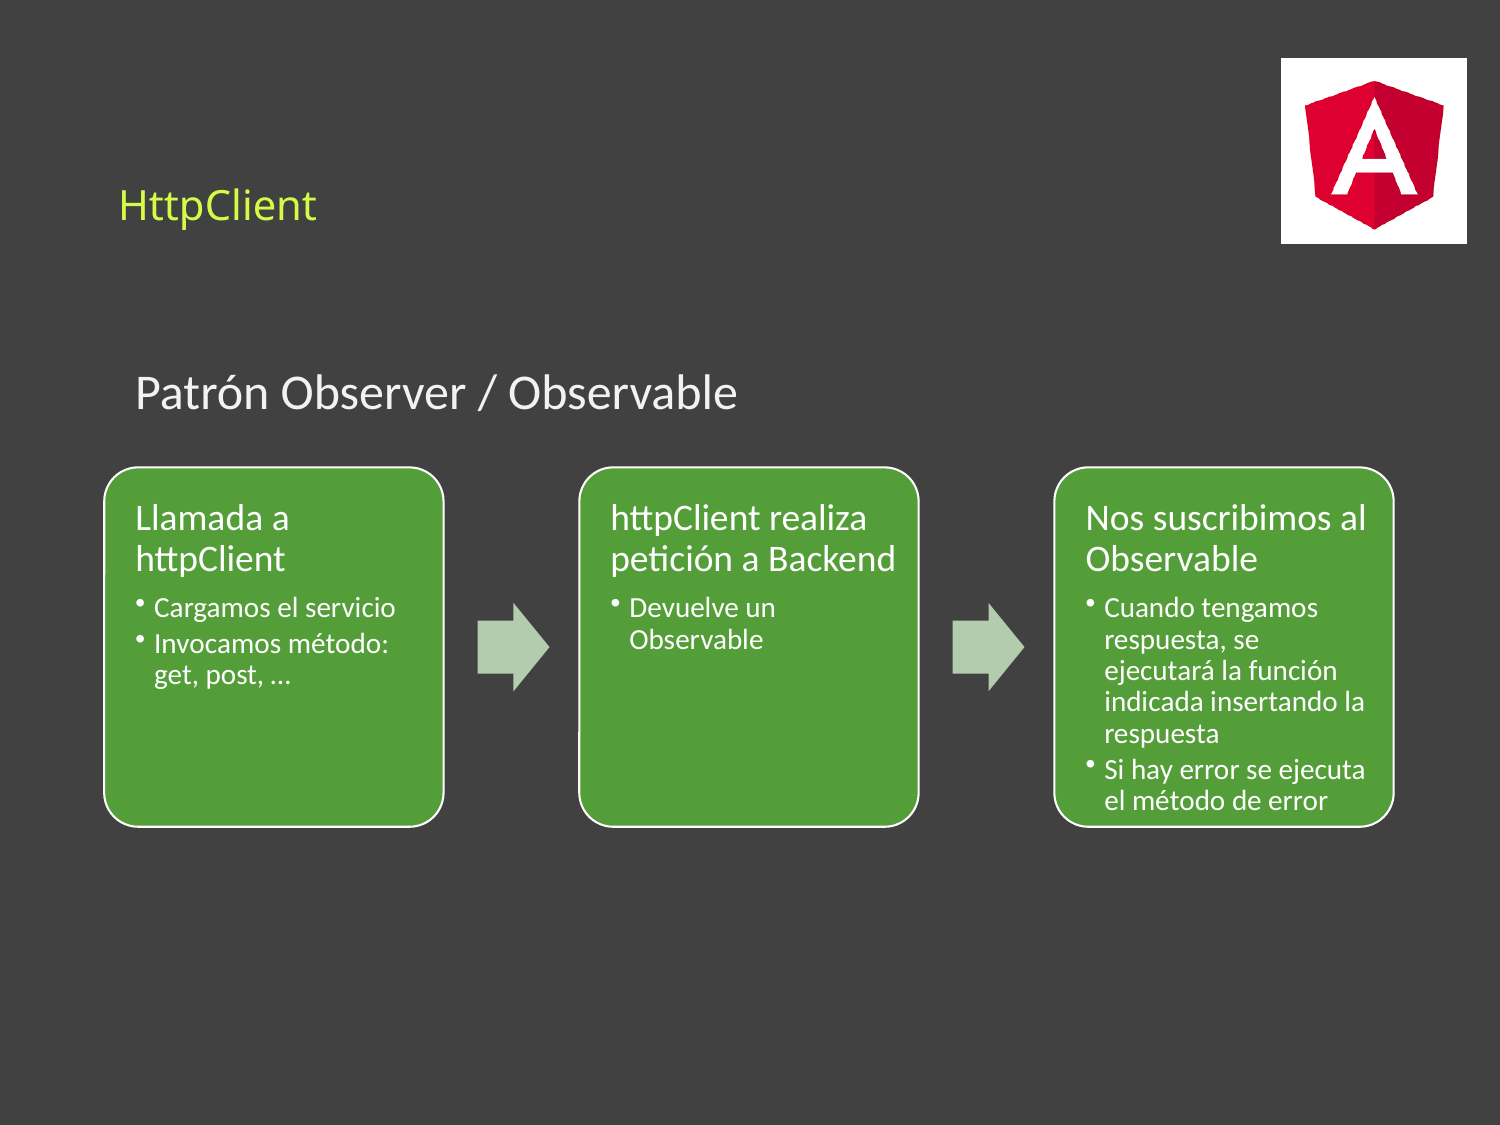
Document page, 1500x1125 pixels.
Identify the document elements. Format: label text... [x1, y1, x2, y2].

picture [1281, 58, 1467, 244]
text_box Llamada a httpClient Cargamos el servicio Invocamos método: get, post, … [104, 467, 444, 827]
list HttpClient [103, 163, 1282, 244]
text_box [477, 602, 550, 692]
text_box [952, 602, 1025, 692]
text_box Patrón Observer / Observable [123, 314, 274, 465]
text_box httpClient realiza petición a Backend Devuelve un Observable [579, 467, 919, 827]
text_box Nos suscribimos al Observable Cuando tengamos respuesta, se ejecutará la función indicada insertando la respuesta Si hay error se ejecuta el método de error [1054, 467, 1394, 827]
